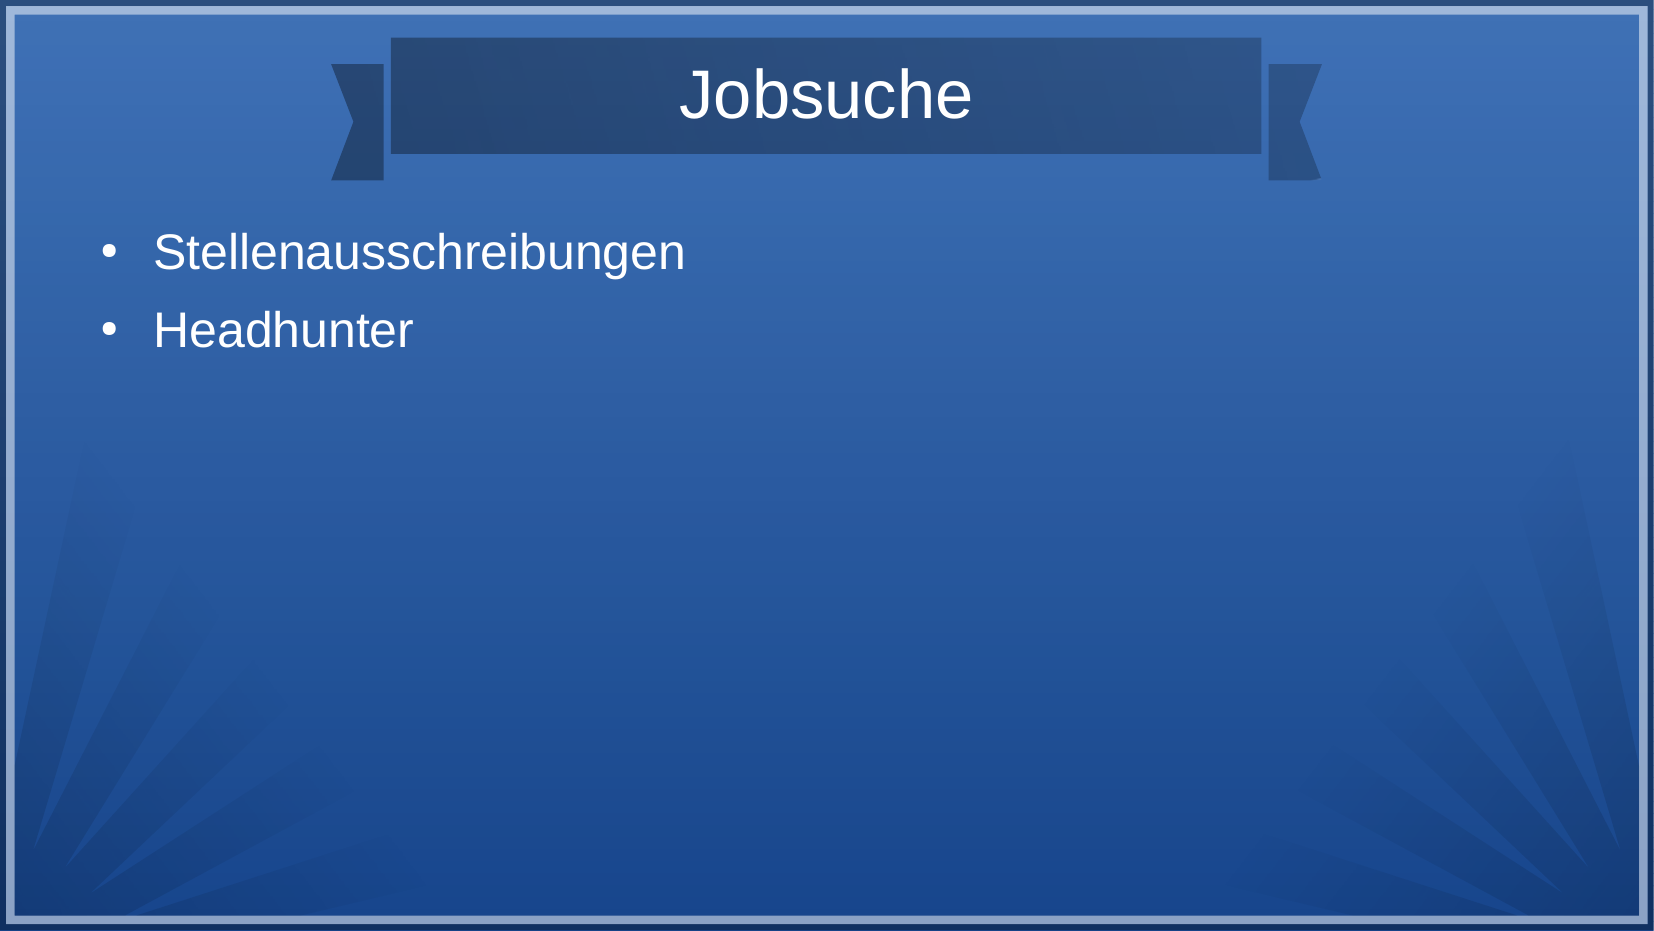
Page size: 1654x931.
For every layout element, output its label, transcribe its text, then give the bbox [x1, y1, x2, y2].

title Jobsuche [389, 35, 1264, 154]
list Stellenausschreibungen Headhunter [82, 224, 1571, 848]
